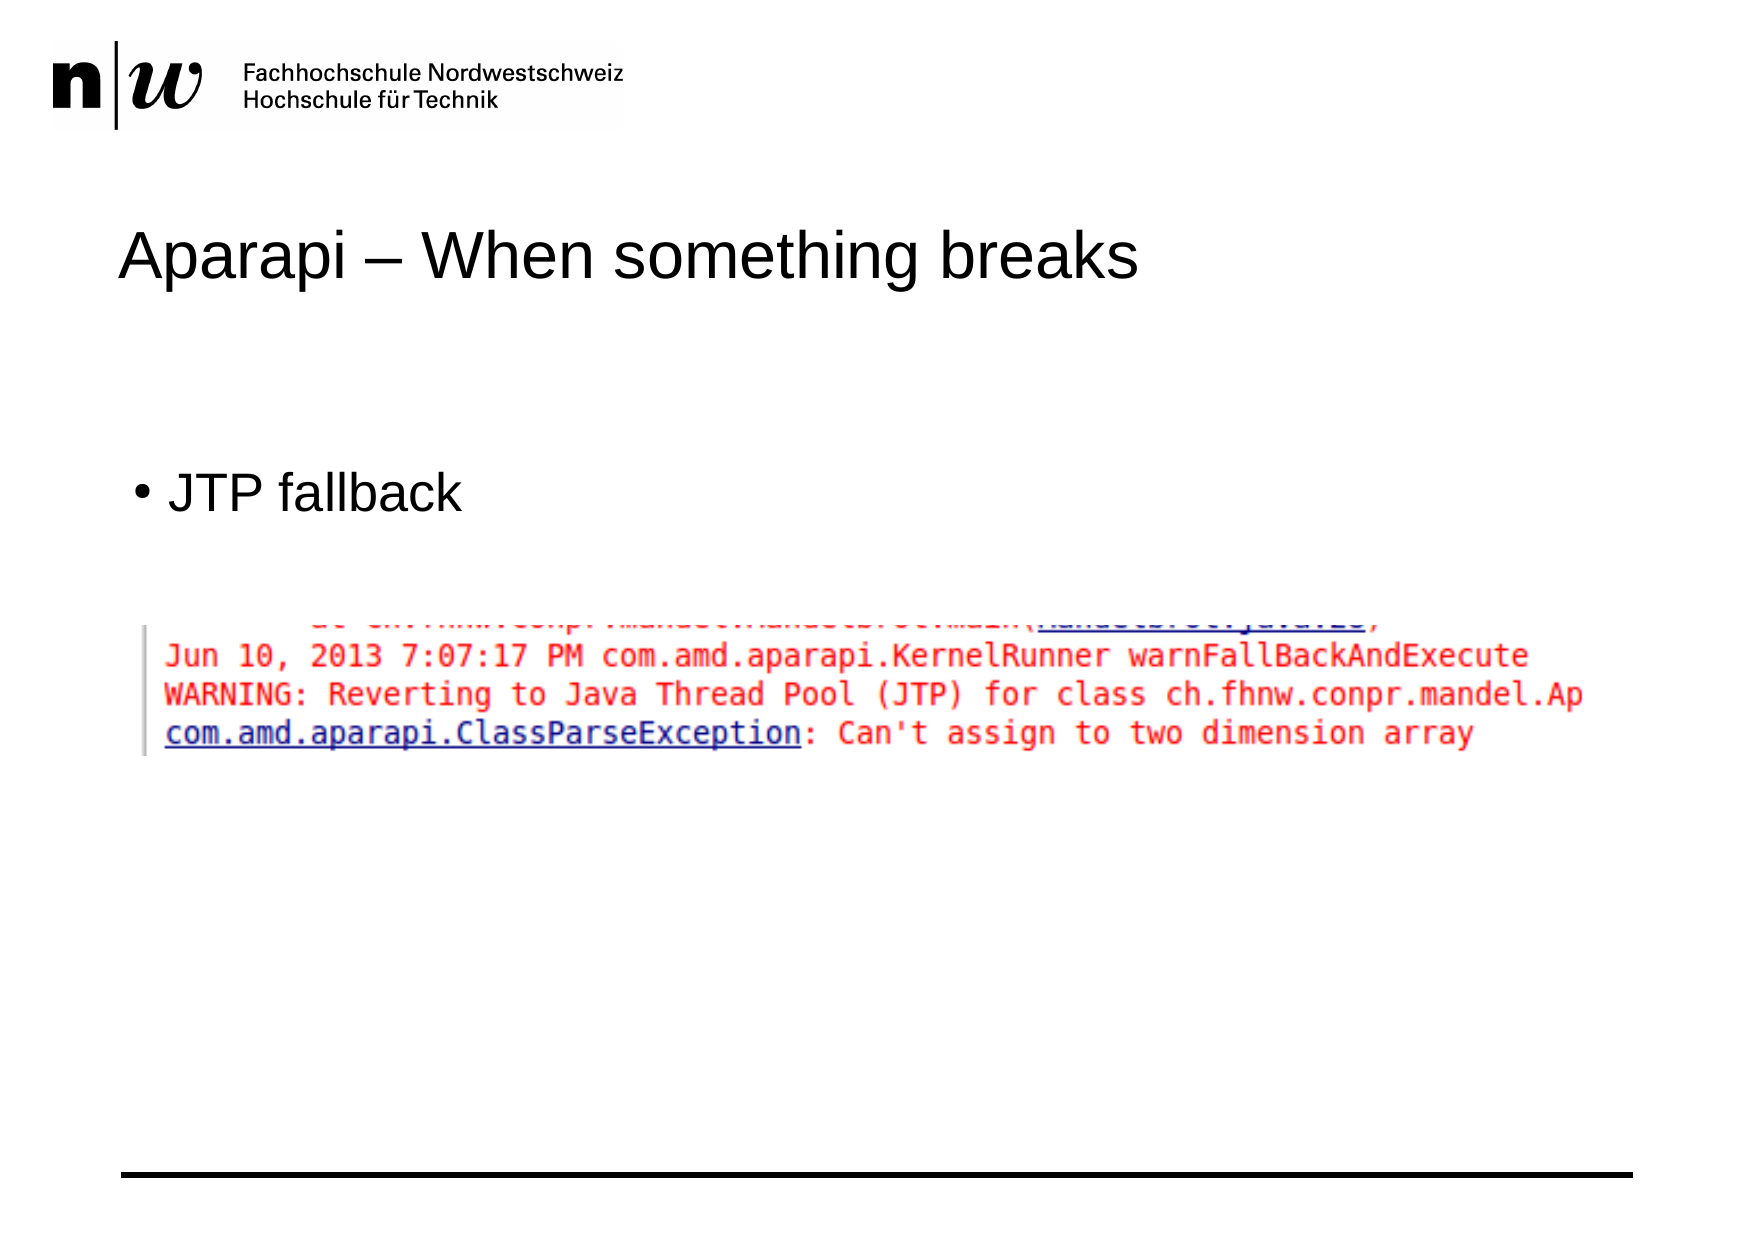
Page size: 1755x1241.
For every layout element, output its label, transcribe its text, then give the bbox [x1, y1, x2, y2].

picture [141, 625, 1583, 756]
text_box Aparapi – When something breaks [118, 212, 1606, 296]
picture [53, 41, 623, 130]
text_box JTP fallback [118, 425, 1630, 1146]
